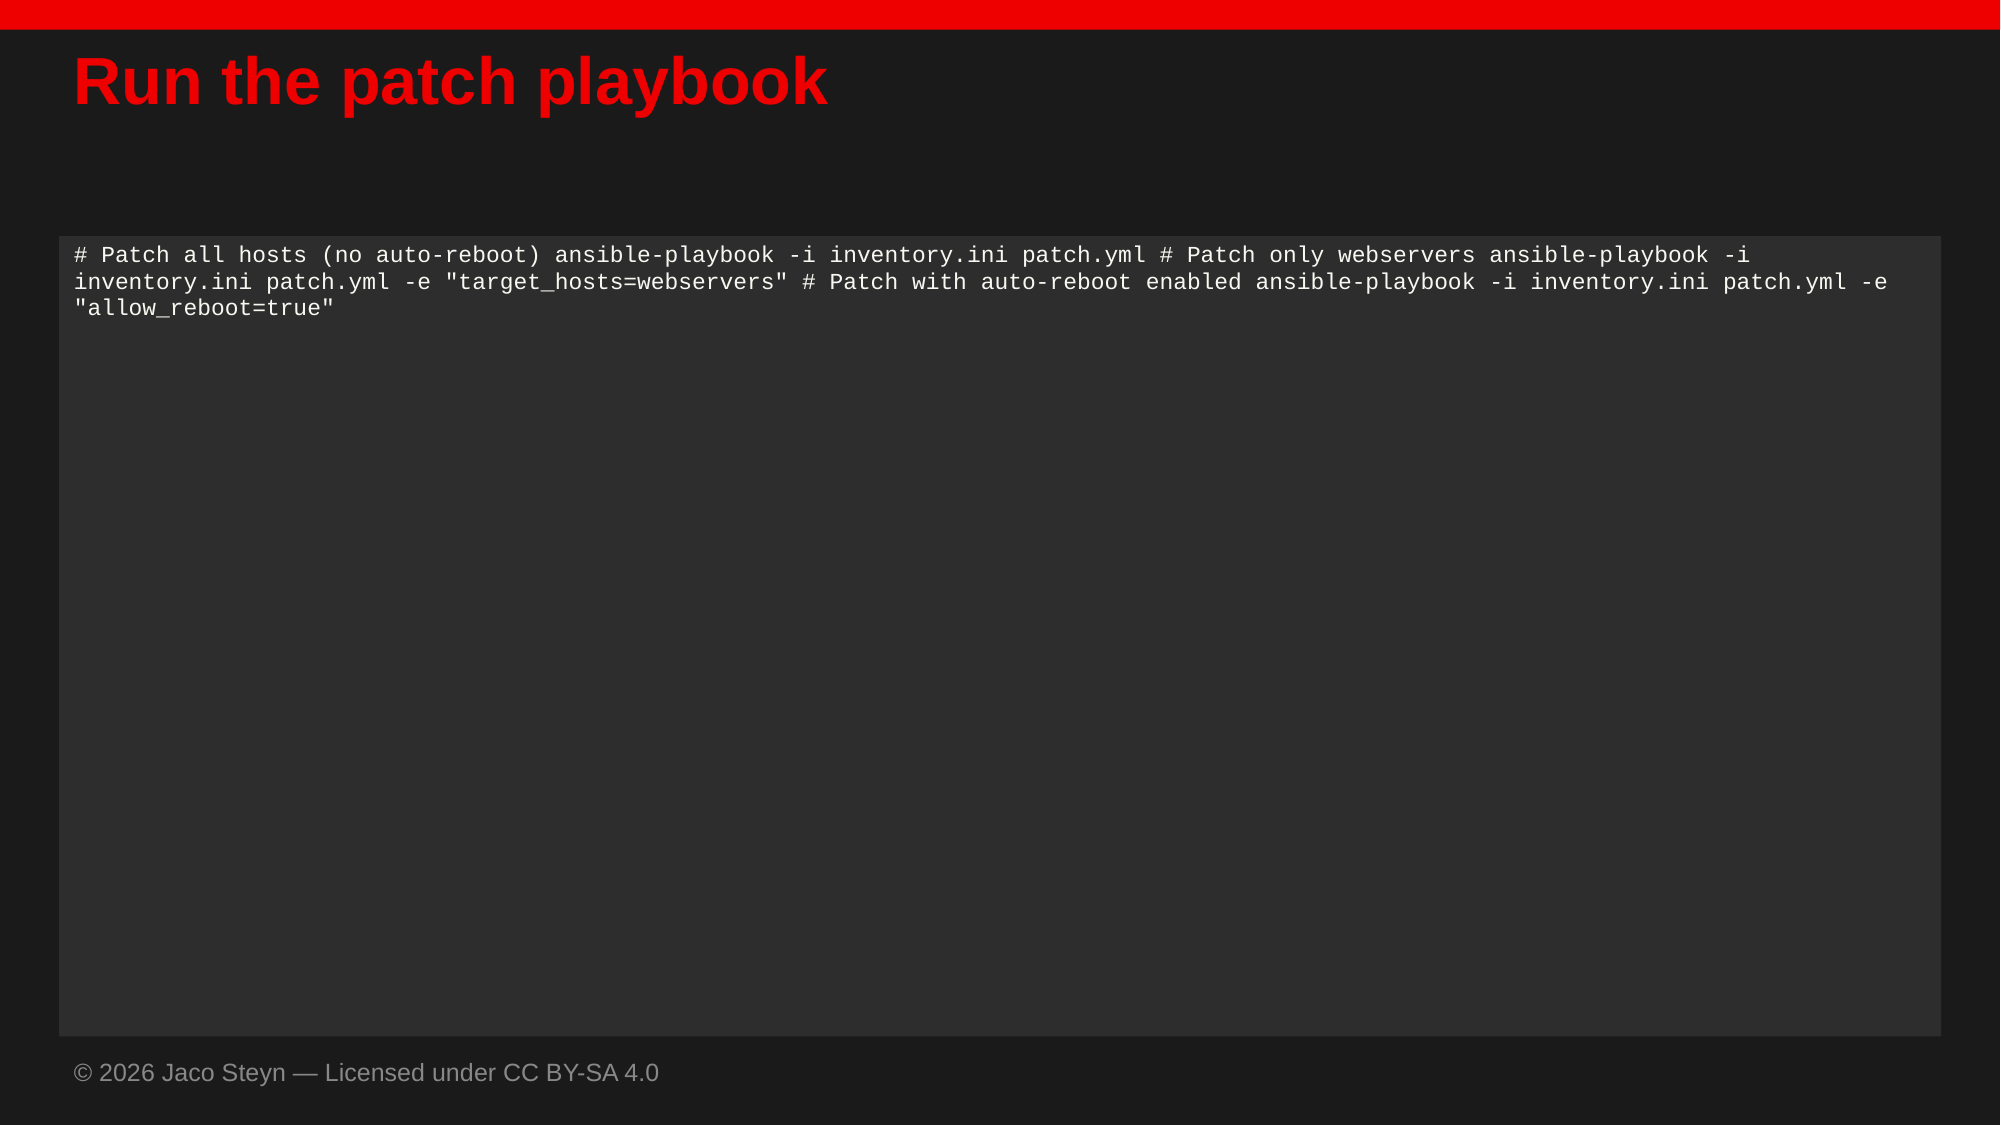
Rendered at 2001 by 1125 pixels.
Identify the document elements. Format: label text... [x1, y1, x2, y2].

text_box © 2026 Jaco Steyn — Licensed under CC BY-SA 4.0 [59, 1051, 1942, 1093]
text_box [0, 0, 2001, 30]
text_box Run the patch playbook [59, 36, 1942, 208]
text_box # Patch all hosts (no auto-reboot) ansible-playbook -i inventory.ini patch.yml # Patch only webservers ansible-playbook -i inventory.ini patch.yml -e "target_hosts=webservers" # Patch with auto-reboot enabled ansible-playbook -i inventory.ini patch.yml -e "allow_reboot=true" [59, 236, 1942, 1037]
